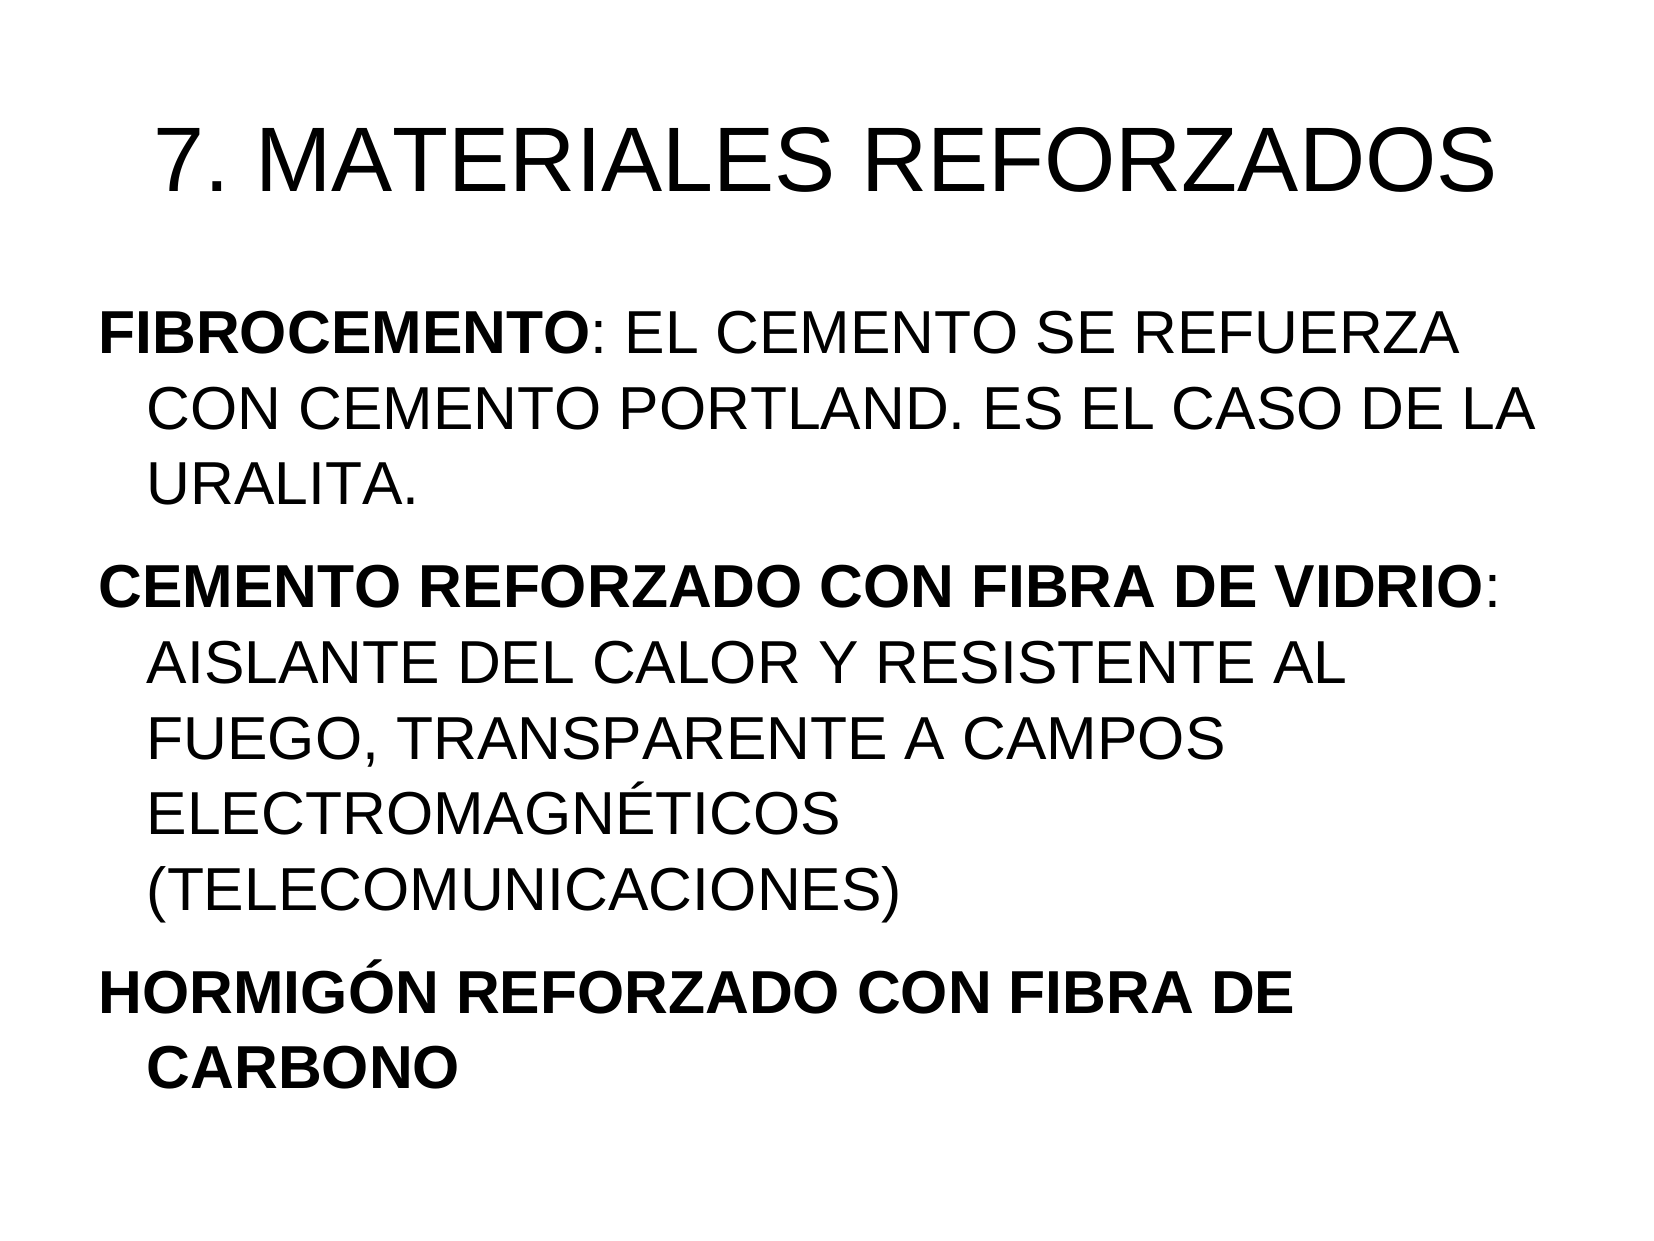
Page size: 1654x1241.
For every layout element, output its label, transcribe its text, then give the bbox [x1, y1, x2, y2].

title 7. MATERIALES REFORZADOS [82, 56, 1571, 249]
list FIBROCEMENTO: EL CEMENTO SE REFUERZA CON CEMENTO PORTLAND. ES EL CASO DE LA URALITA. CEMENTO REFORZADO CON FIBRA DE VIDRIO: AISLANTE DEL CALOR Y RESISTENTE AL FUEGO, TRANSPARENTE A CAMPOS ELECTROMAGNÉTICOS (TELECOMUNICACIONES) HORMIGÓN REFORZADO CON FIBRA DE CARBONO [82, 290, 1571, 1109]
